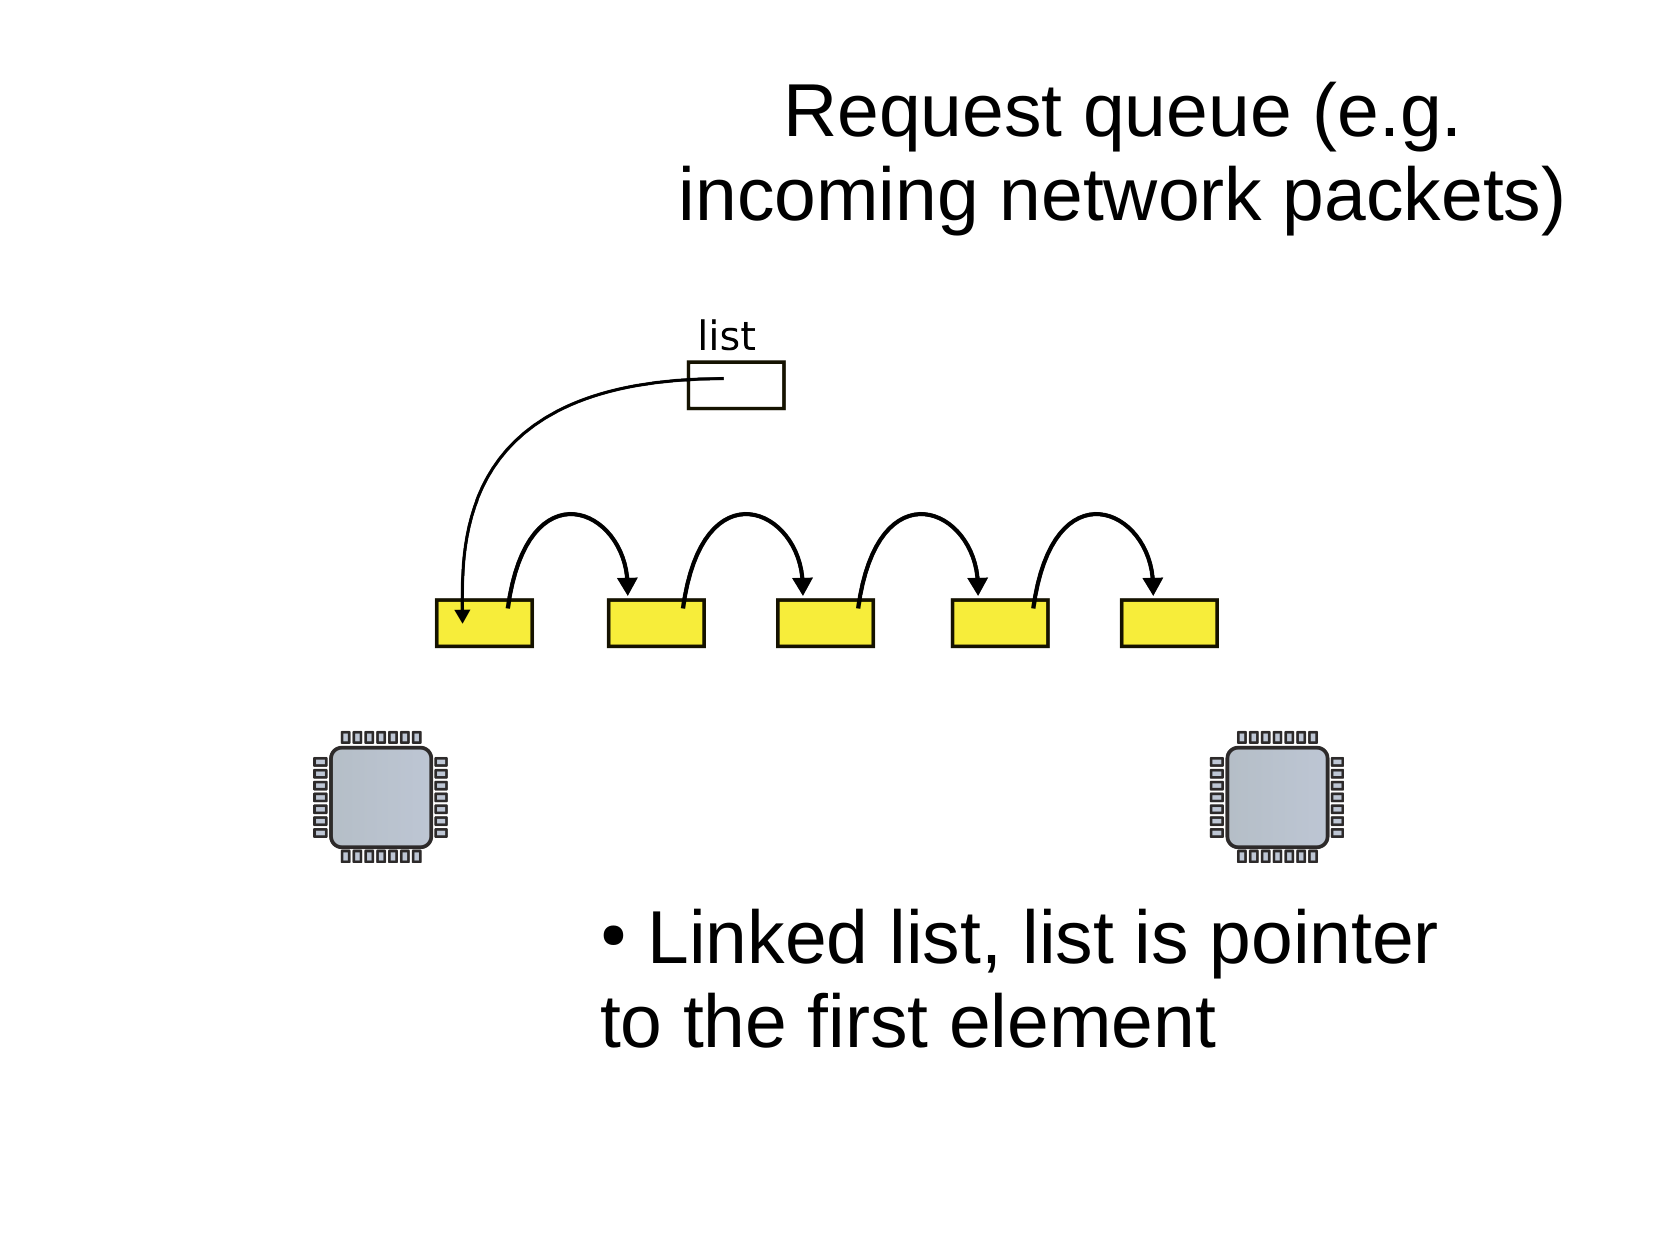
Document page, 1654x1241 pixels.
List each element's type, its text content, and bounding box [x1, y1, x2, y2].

picture [313, 319, 1344, 863]
title Linked list, list is pointer to the first element [600, 895, 1496, 1148]
title Request queue (e.g. incoming network packets) [675, 49, 1571, 257]
